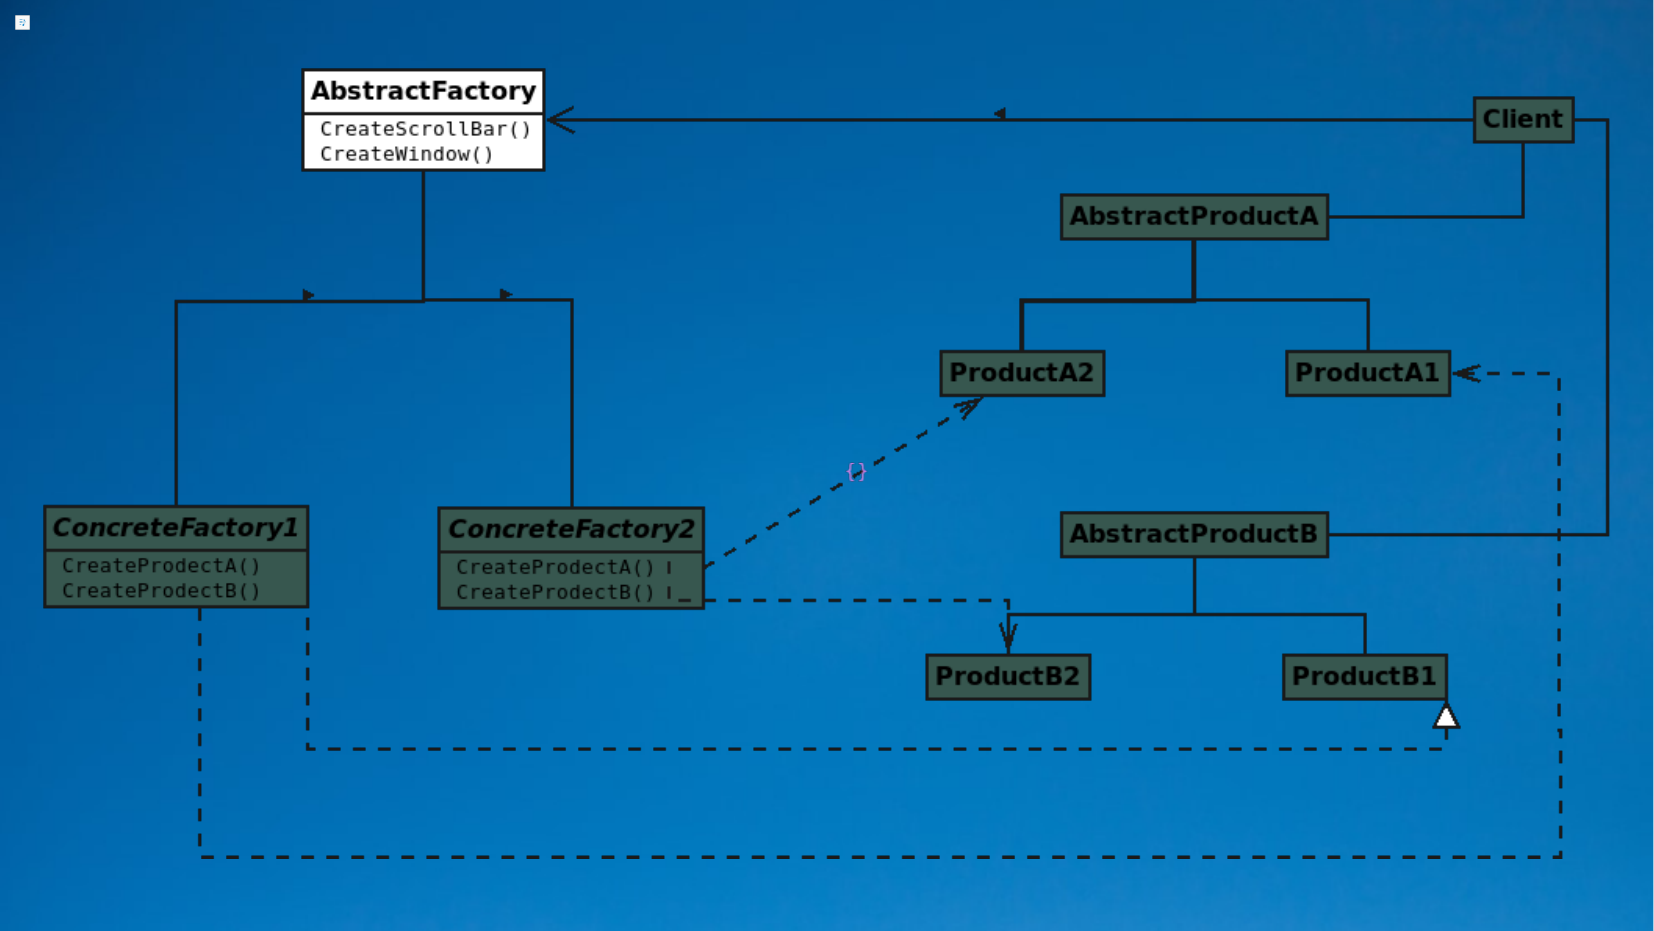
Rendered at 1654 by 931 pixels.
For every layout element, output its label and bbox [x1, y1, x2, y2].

picture [0, 0, 1654, 931]
text_box [15, 15, 31, 31]
